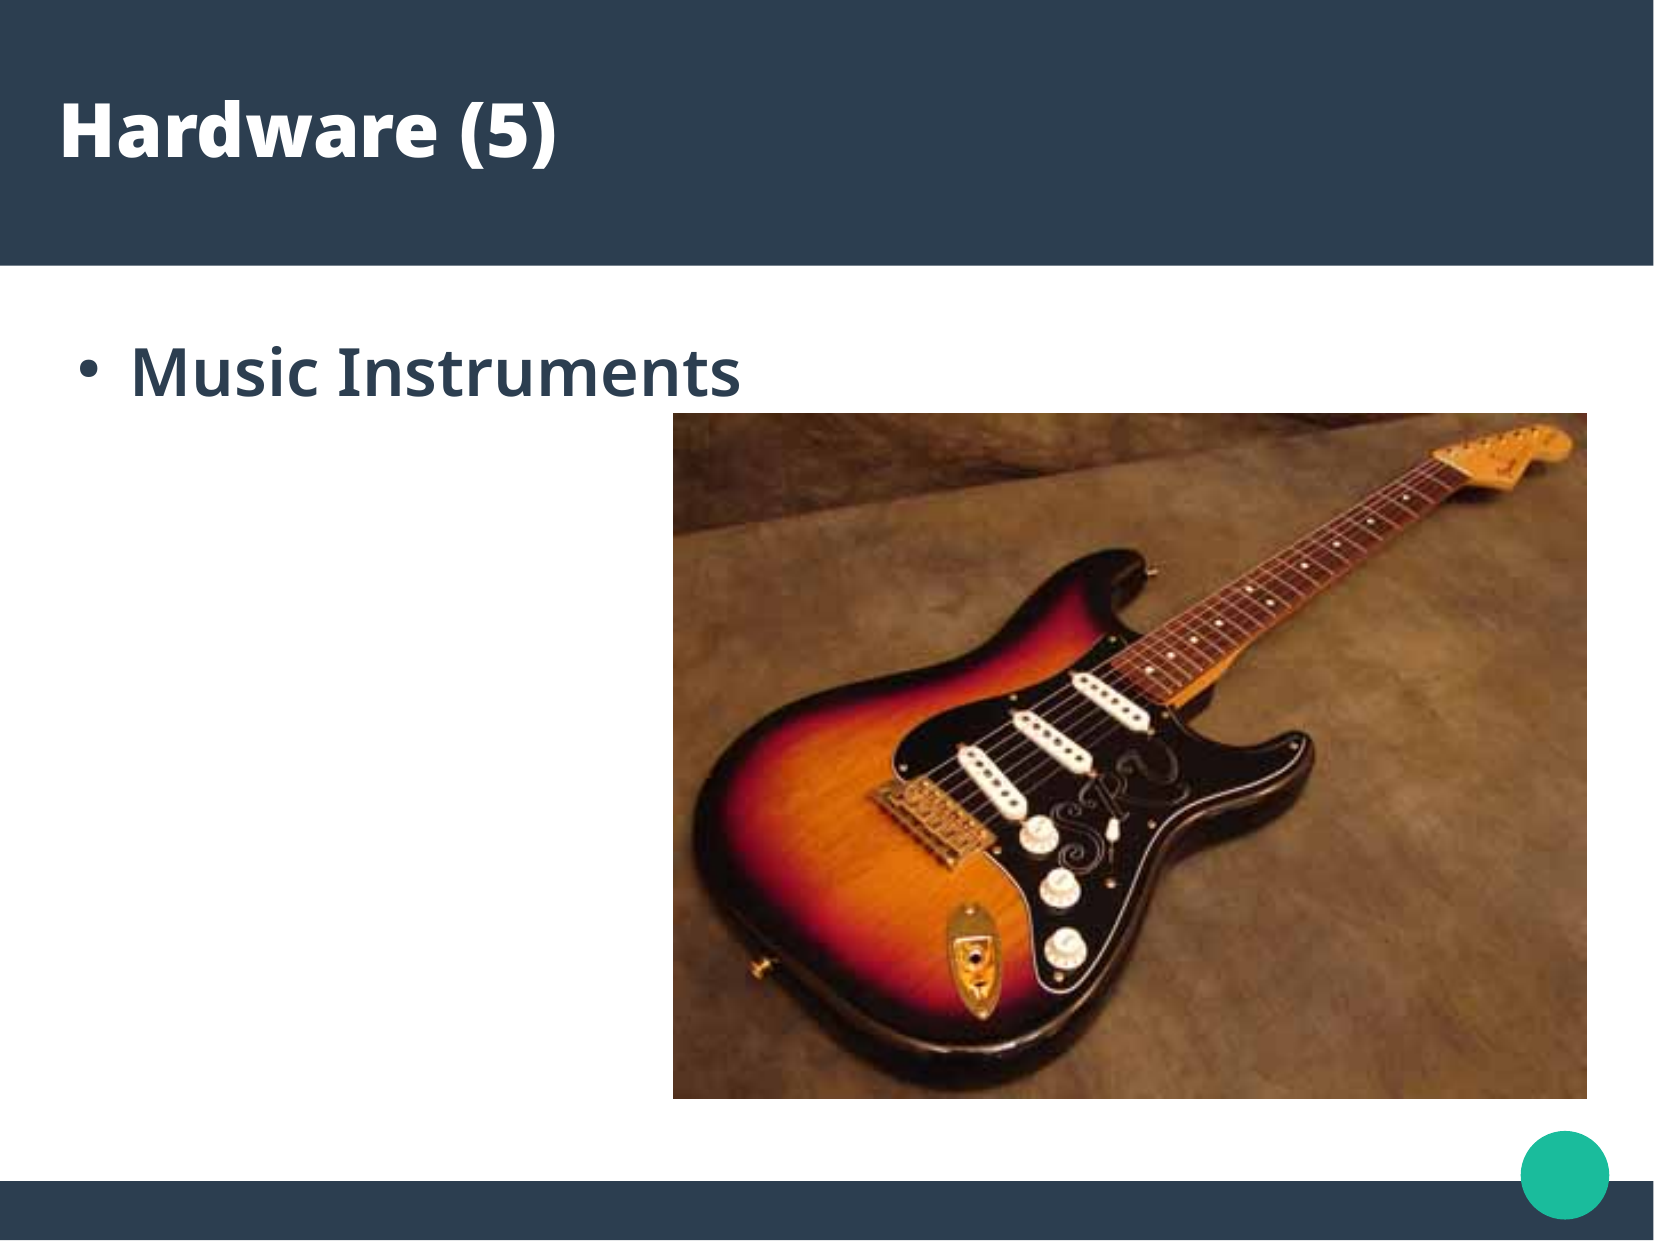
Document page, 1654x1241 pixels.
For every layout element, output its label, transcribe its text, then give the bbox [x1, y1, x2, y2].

title Hardware (5) [59, 49, 1595, 207]
list Music Instruments [59, 324, 1595, 1152]
picture [673, 413, 1587, 1099]
